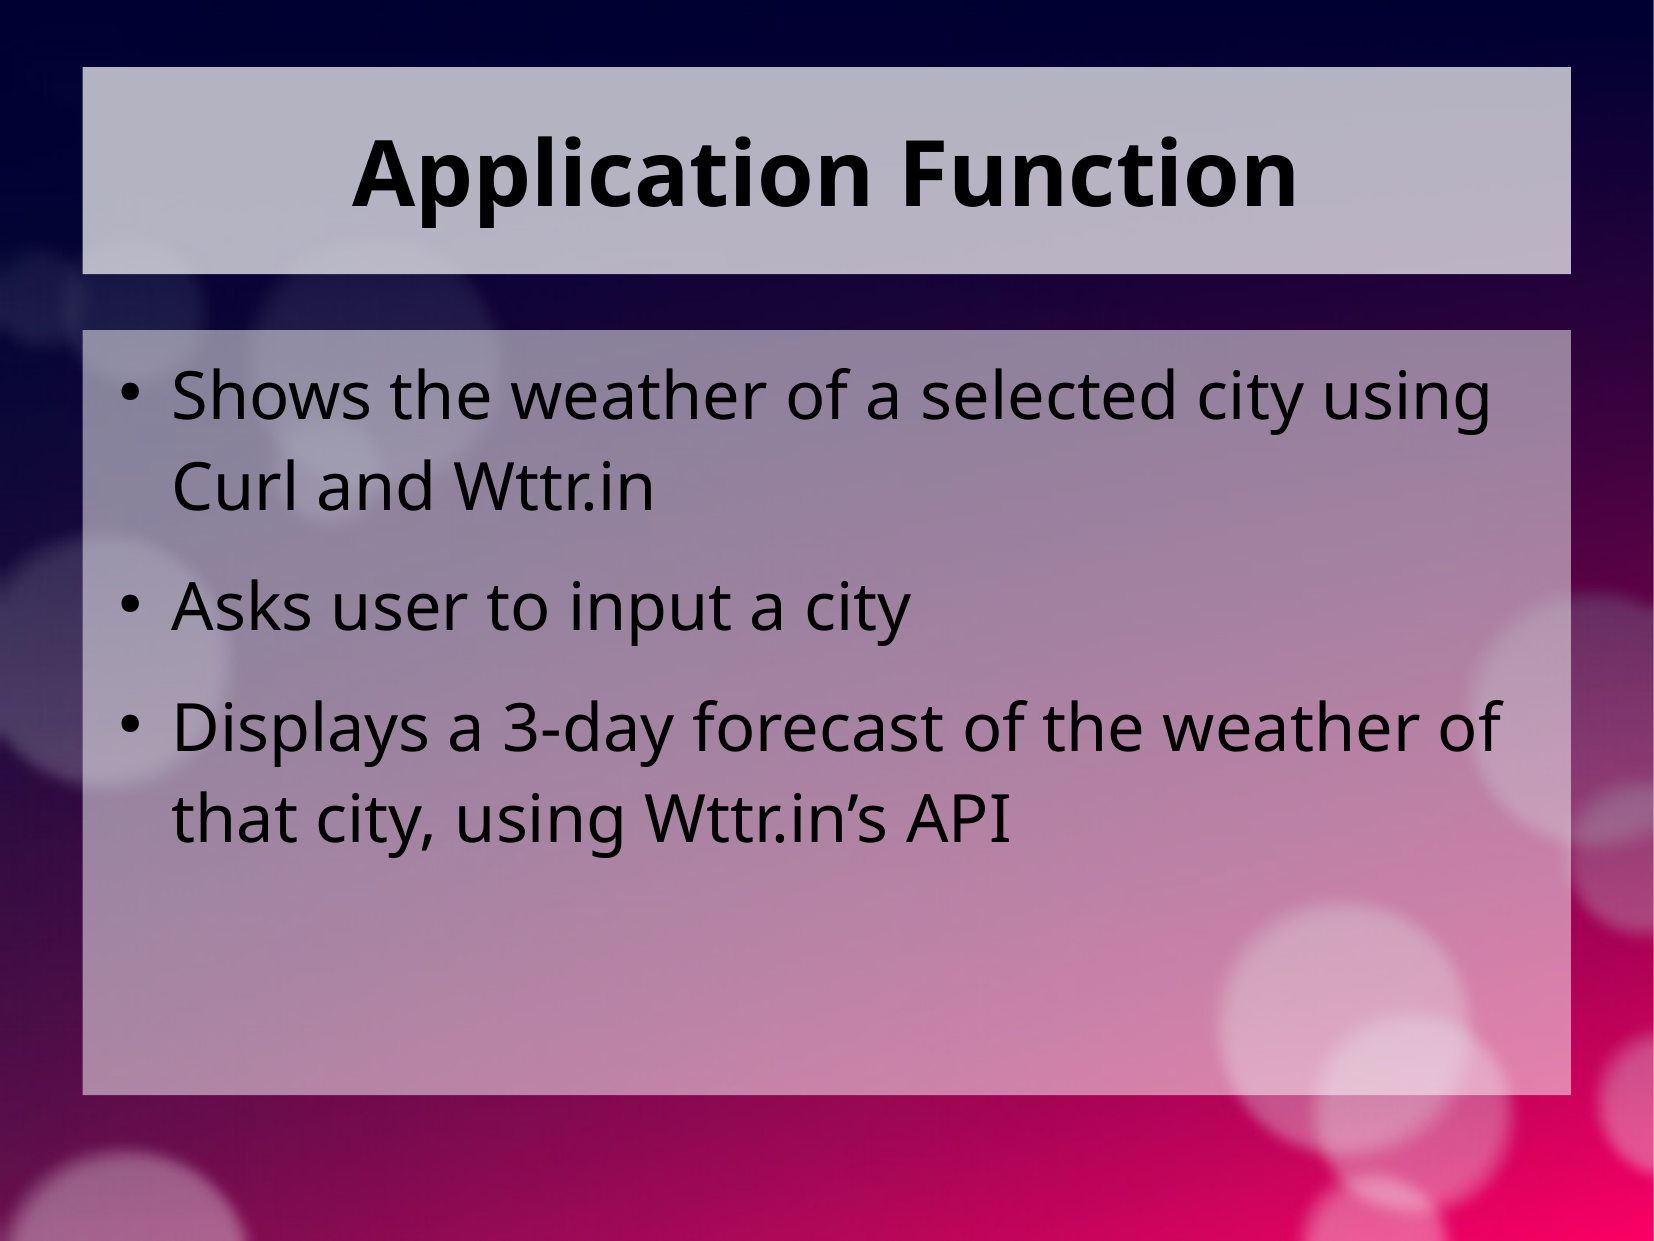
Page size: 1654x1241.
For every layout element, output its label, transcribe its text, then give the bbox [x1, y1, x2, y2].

list Shows the weather of a selected city using Curl and Wttr.in Asks user to input a city Displays a 3-day forecast of the weather of that city, using Wttr.in’s API [82, 330, 1571, 1096]
picture [0, 0, 1654, 1241]
title Application Function [82, 67, 1571, 275]
